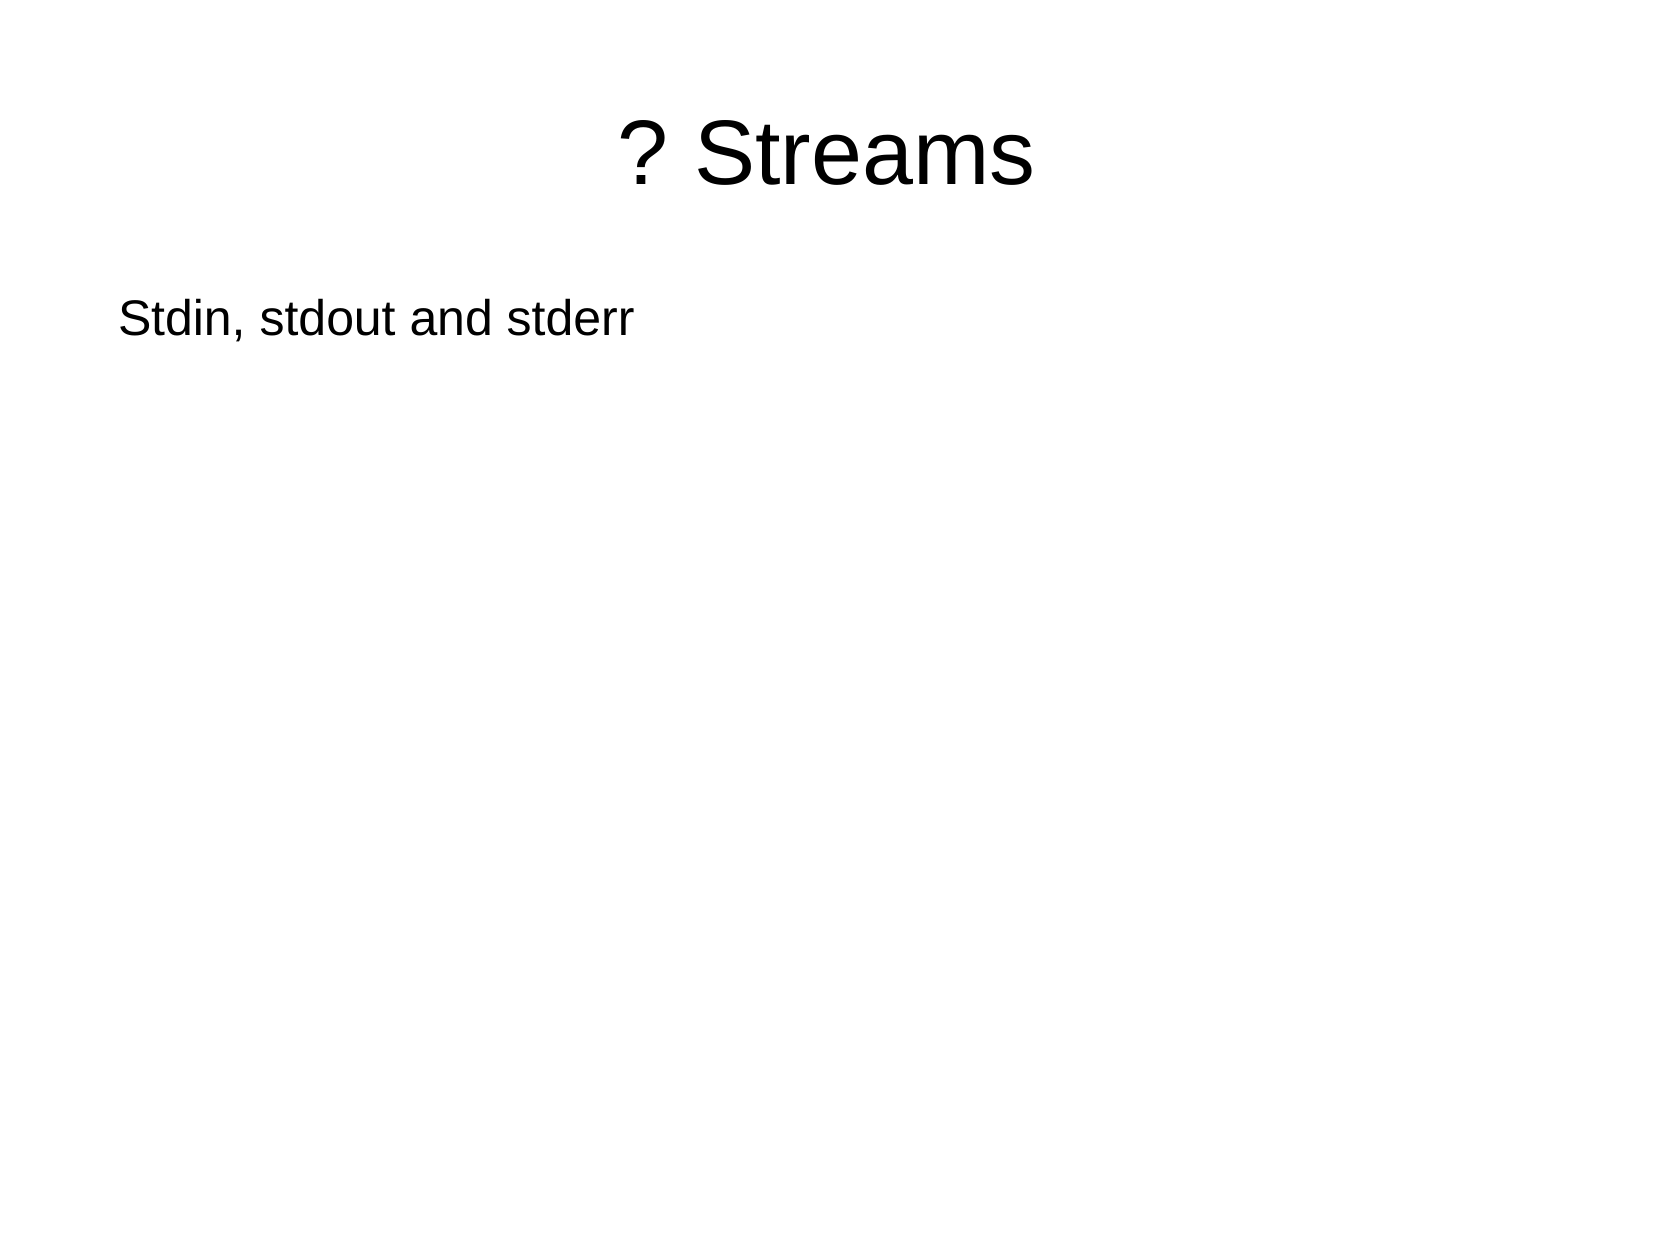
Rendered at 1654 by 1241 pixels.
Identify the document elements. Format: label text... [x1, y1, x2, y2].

subtitle Stdin, stdout and stderr [118, 290, 1538, 1158]
title ? Streams [82, 49, 1571, 257]
